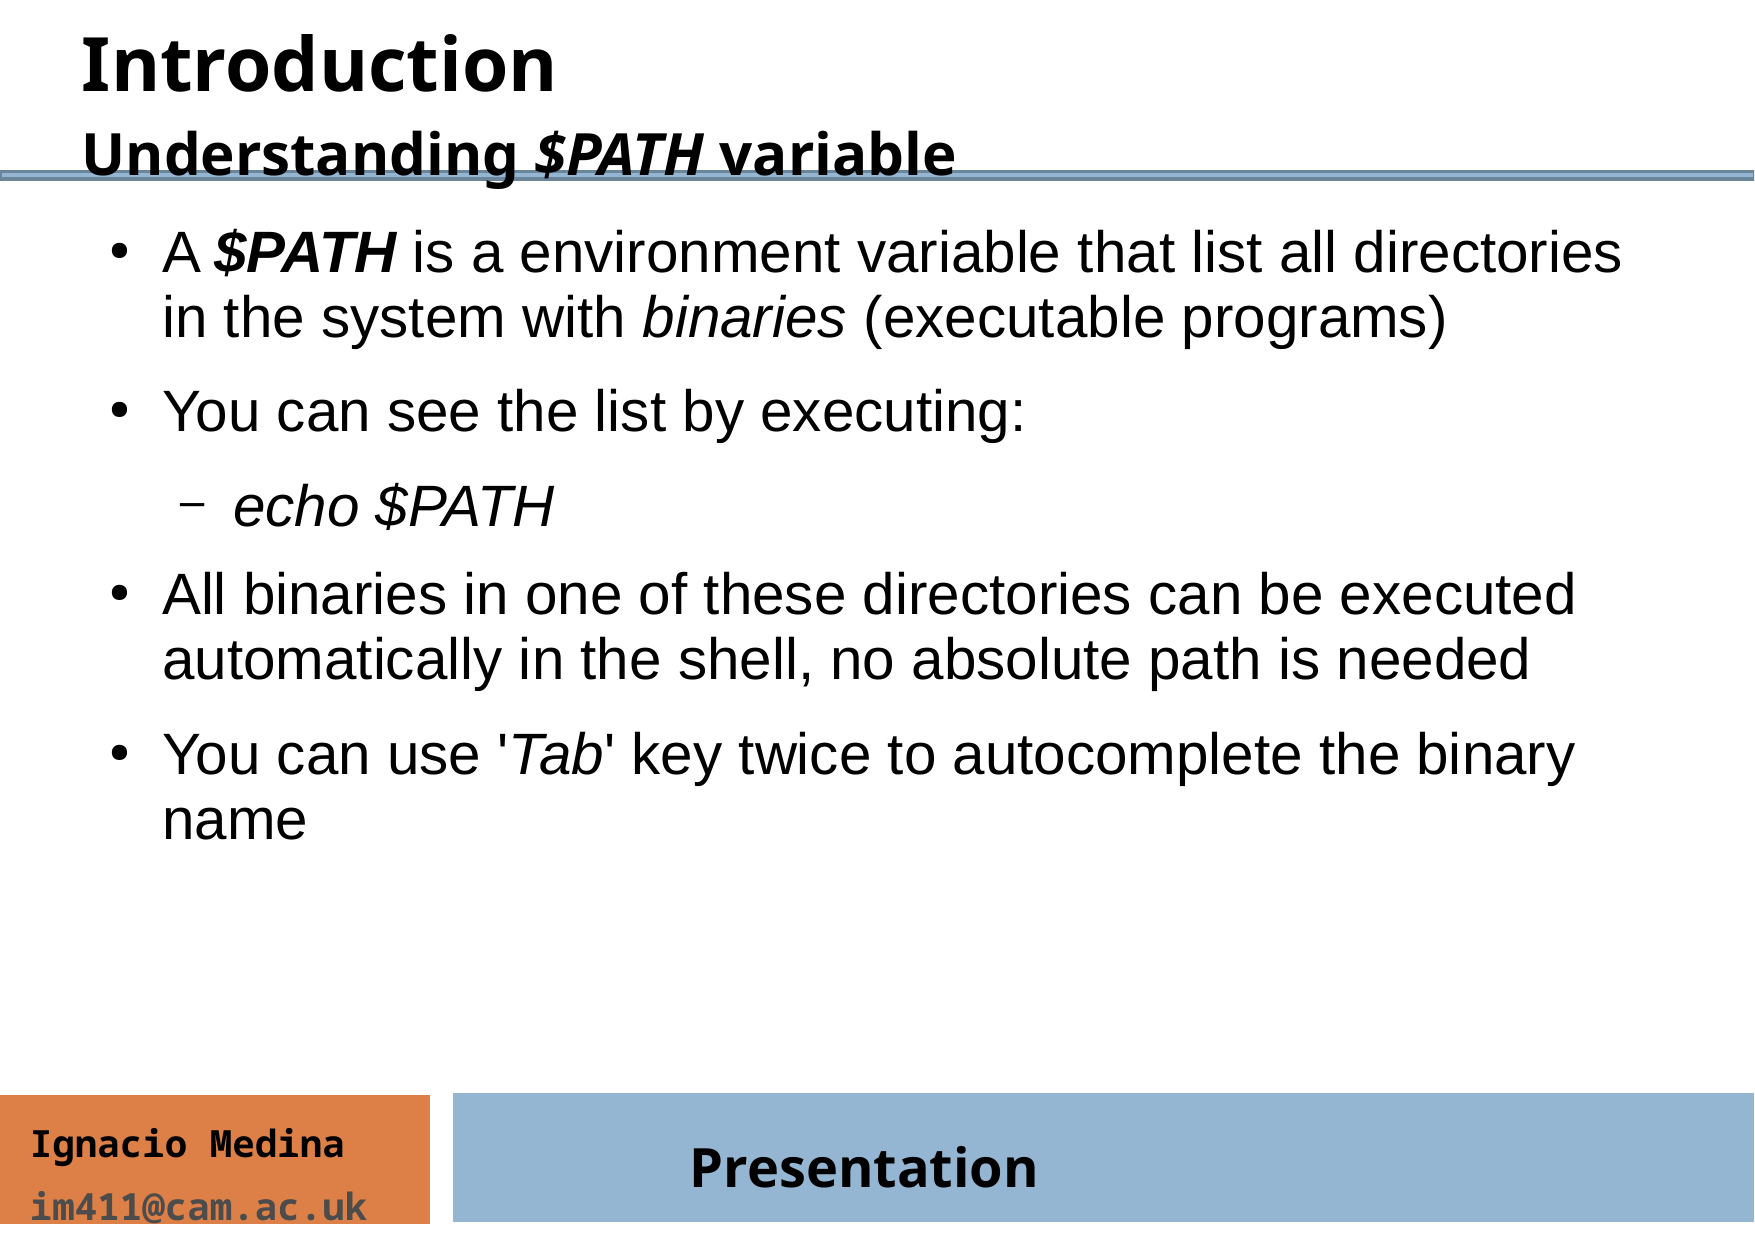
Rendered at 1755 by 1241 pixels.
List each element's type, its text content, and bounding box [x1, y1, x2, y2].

text_box [514, 171, 1754, 179]
text_box Introduction Understanding $PATH variable [67, 3, 1688, 173]
text_box Presentation [675, 1122, 1726, 1200]
list A $PATH is a environment variable that list all directories in the system with binaries (executable programs) You can see the list by executing: echo $PATH All binaries in one of these directories can be executed automatically in the shell, no absolute path is needed You can use 'Tab' key twice to autocomplete the binary name [91, 219, 1636, 939]
text_box [0, 171, 506, 179]
text_box Ignacio Medina im411@cam.ac.uk [15, 1110, 436, 1213]
